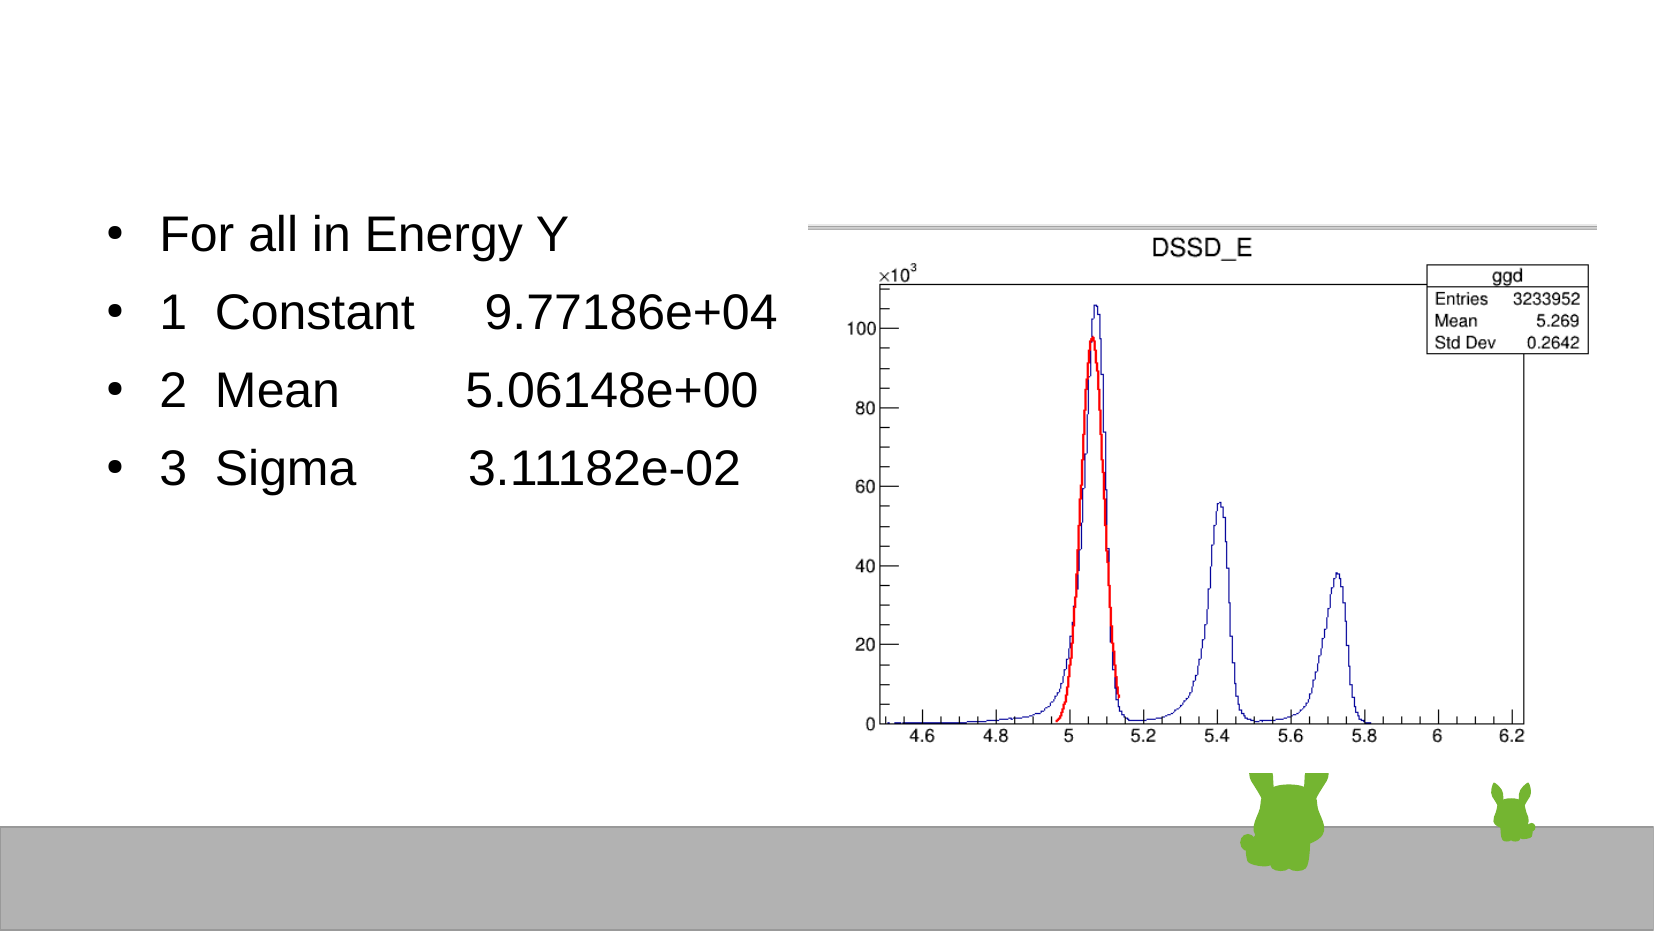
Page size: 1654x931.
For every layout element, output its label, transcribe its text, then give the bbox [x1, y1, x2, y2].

list For all in Energy Y 1 Constant 9.77186e+04 2 Mean 5.06148e+00 3 Sigma 3.11182e-02 [88, 206, 809, 739]
picture [808, 224, 1597, 773]
